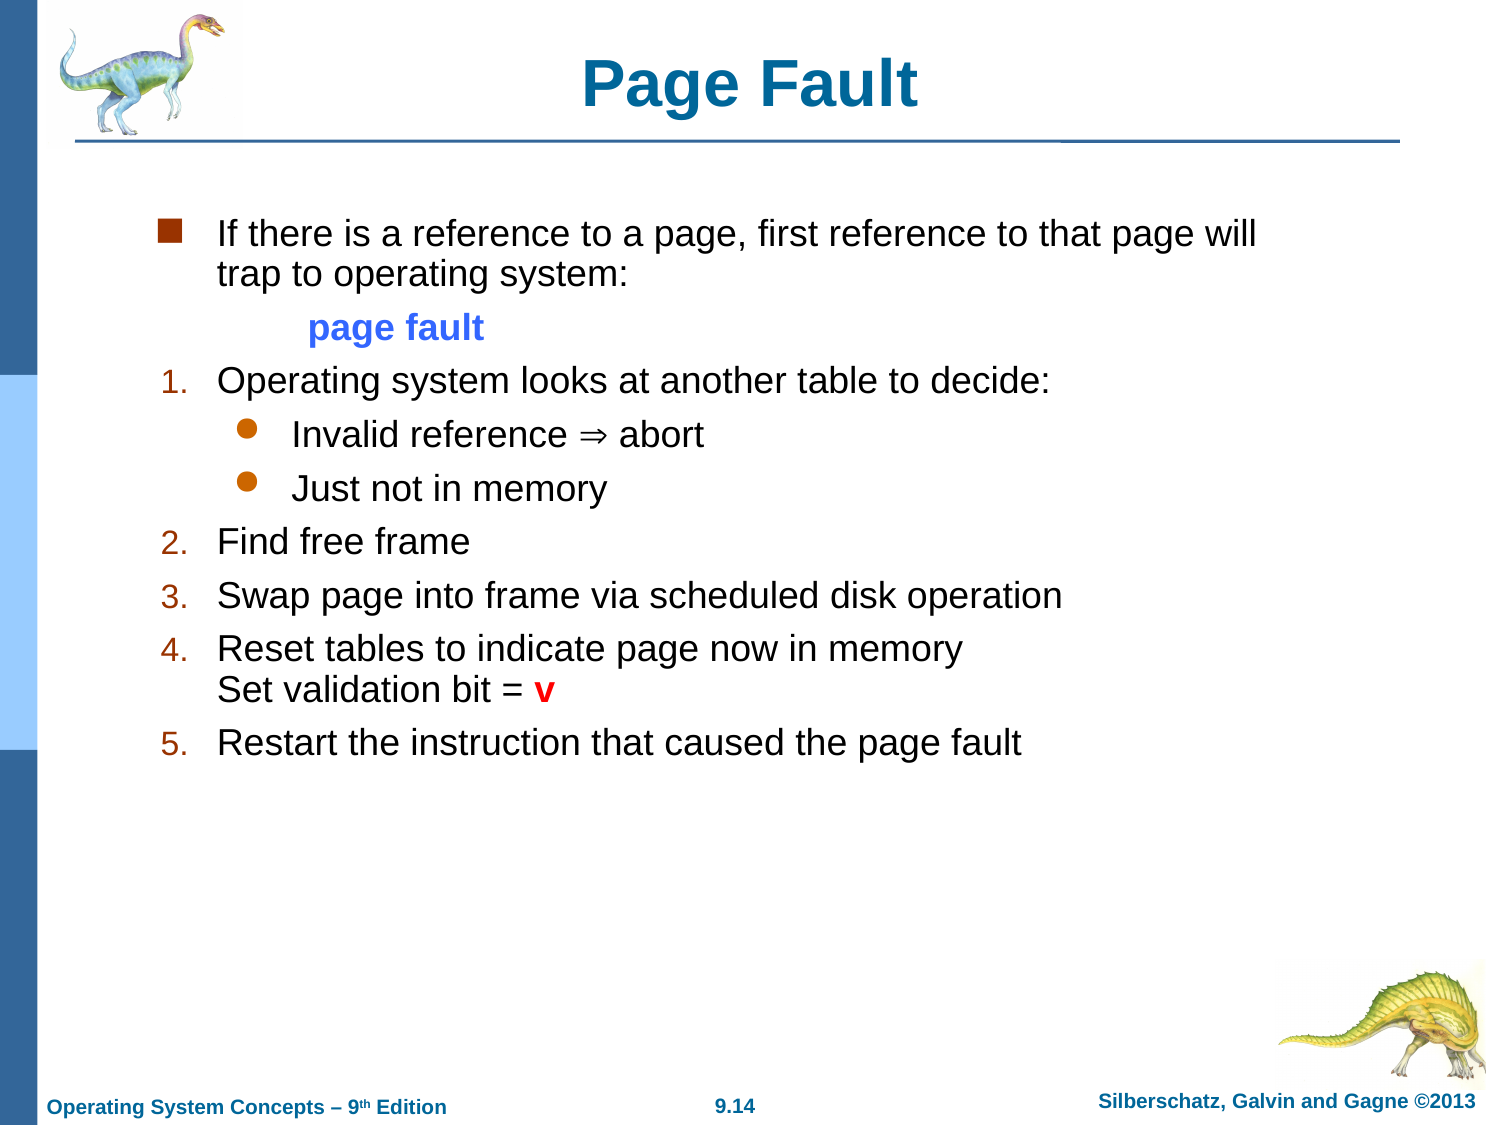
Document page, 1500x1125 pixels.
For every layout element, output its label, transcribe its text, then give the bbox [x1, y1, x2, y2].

picture [1275, 959, 1486, 1090]
picture [46, 0, 243, 149]
list If there is a reference to a page, first reference to that page will trap to operating system: page fault Operating system looks at another table to decide: Invalid reference  abort Just not in memory Find free frame Swap page into frame via scheduled disk operation Reset tables to indicate page now in memory Set validation bit = v Restart the instruction that caused the page fault [145, 148, 1317, 840]
title Page Fault [75, 33, 1425, 128]
